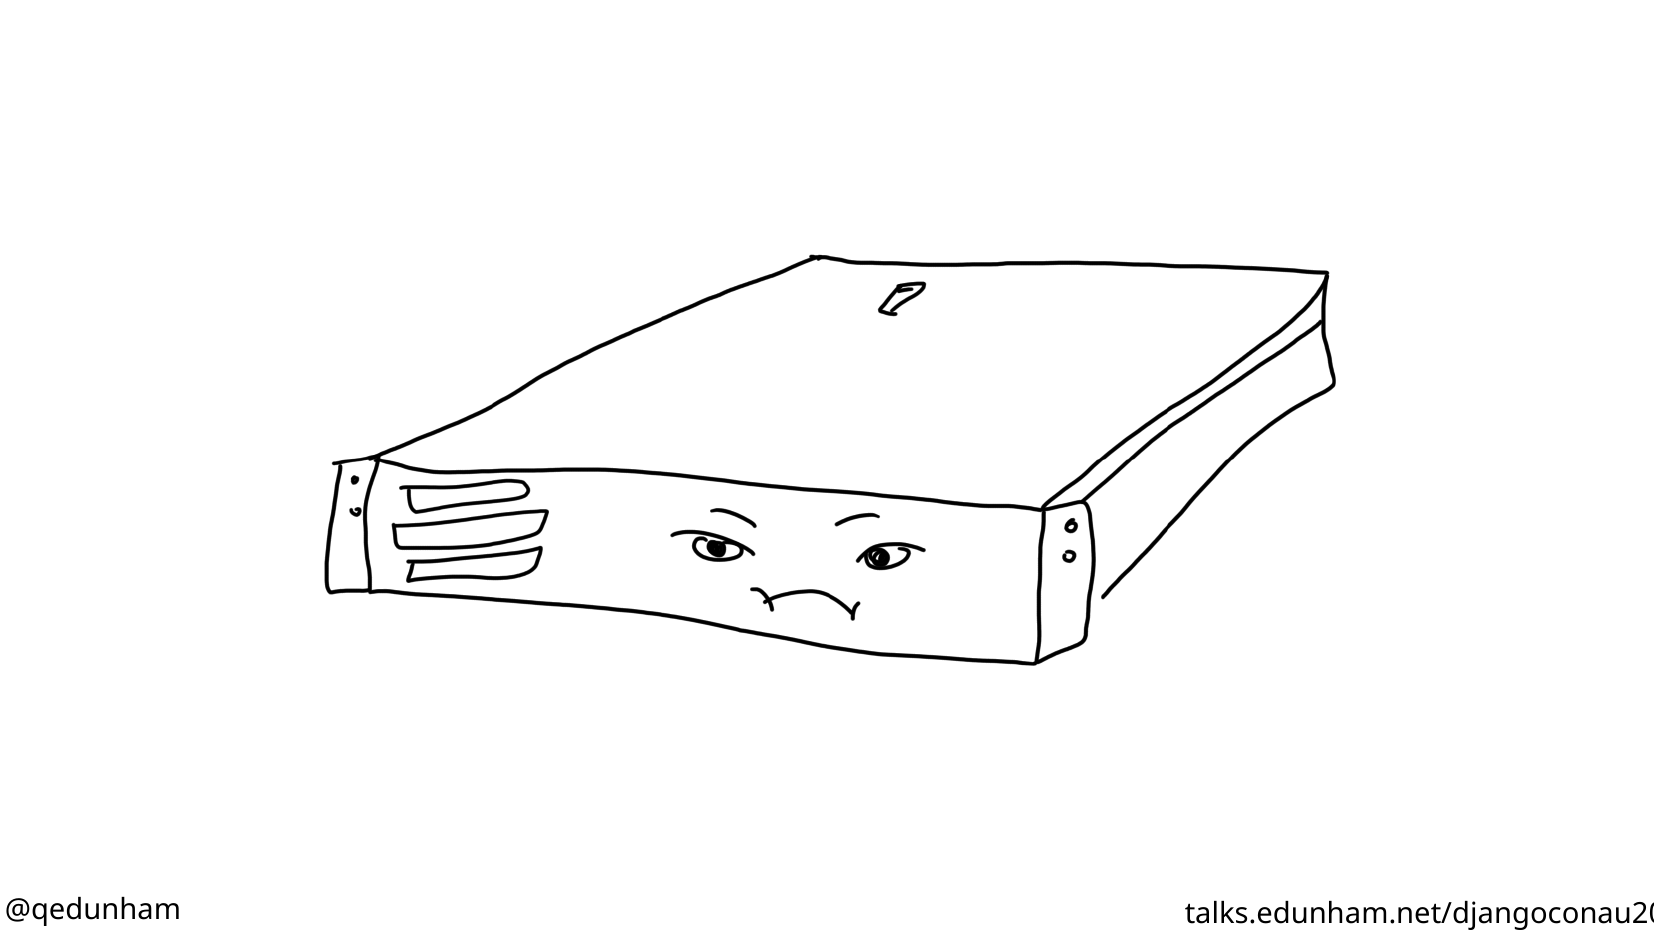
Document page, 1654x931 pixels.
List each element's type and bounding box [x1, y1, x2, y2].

picture [324, 254, 1336, 666]
